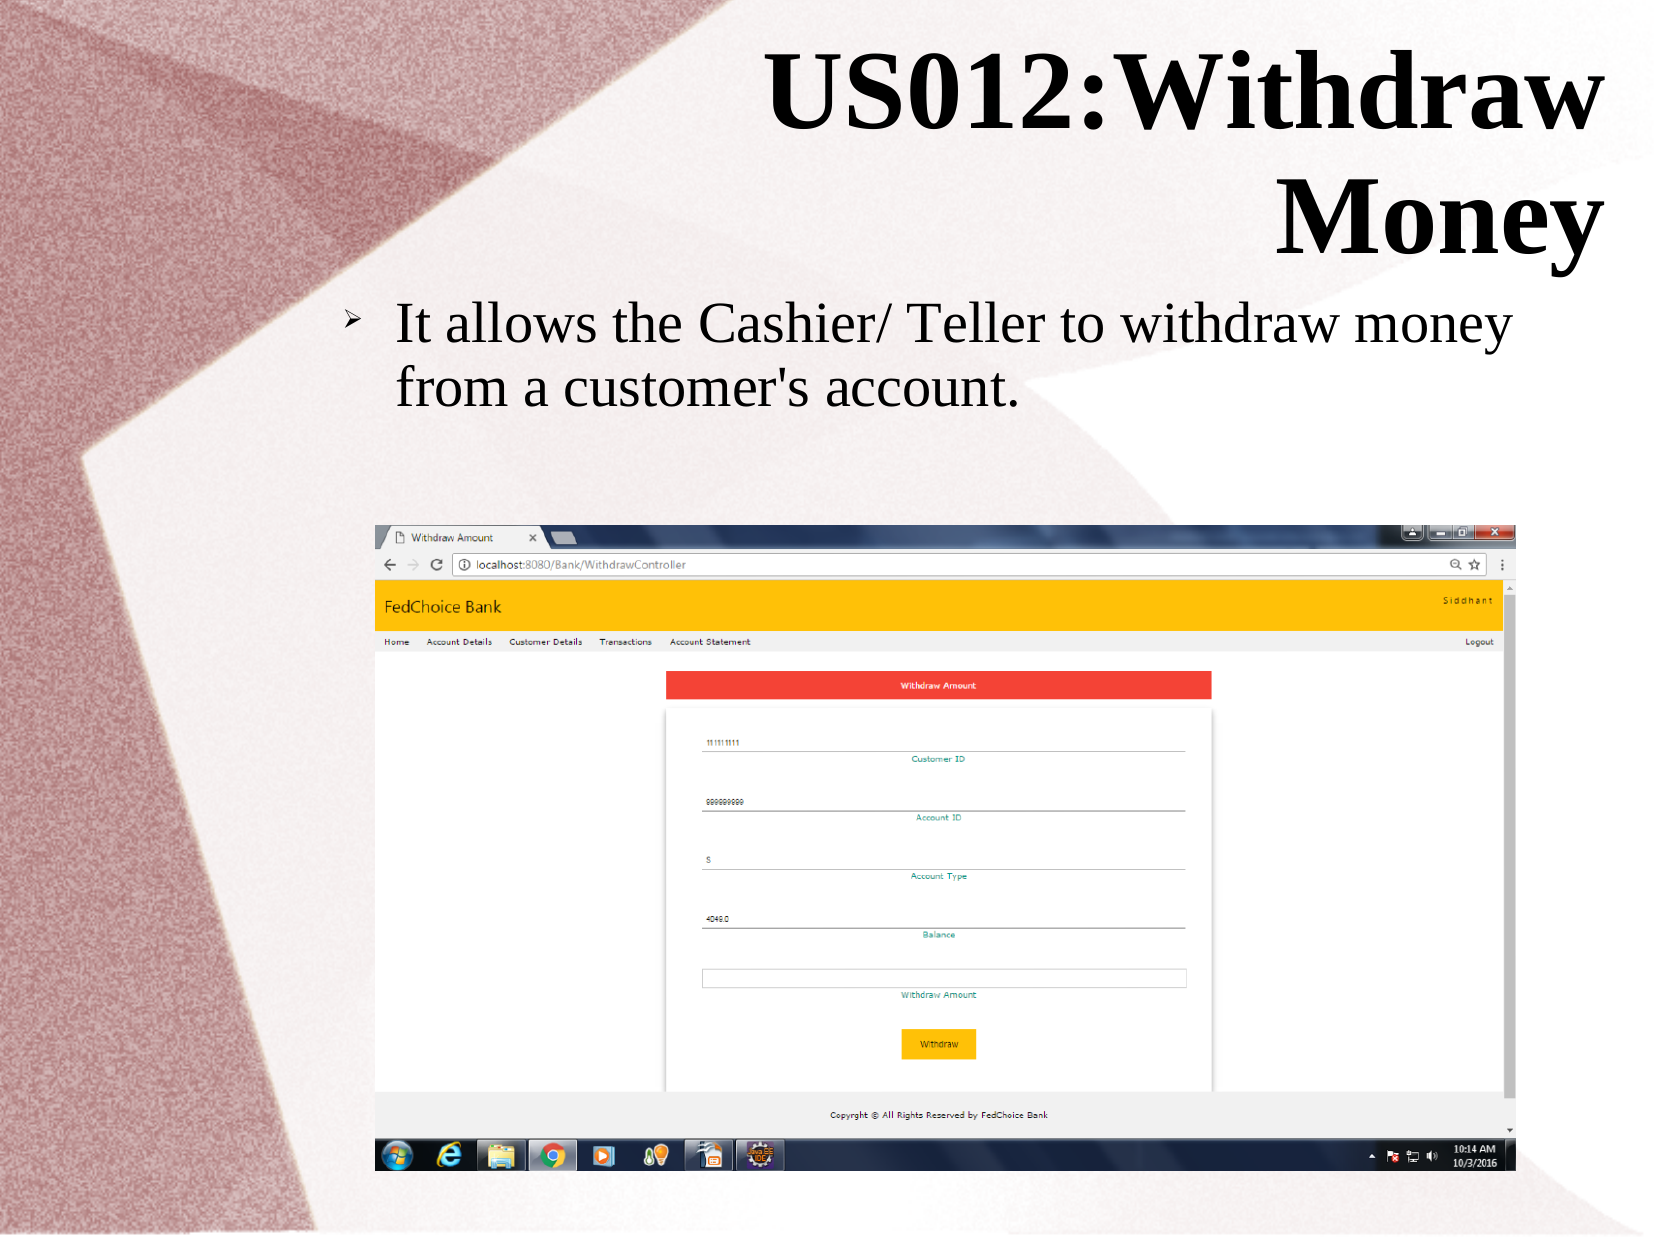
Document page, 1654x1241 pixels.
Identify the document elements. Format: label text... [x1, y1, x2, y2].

list It allows the Cashier/ Teller to withdraw money from a customer's account. [324, 290, 1601, 916]
picture [0, 0, 1654, 1241]
title US012:Withdraw Money [596, 28, 1607, 278]
